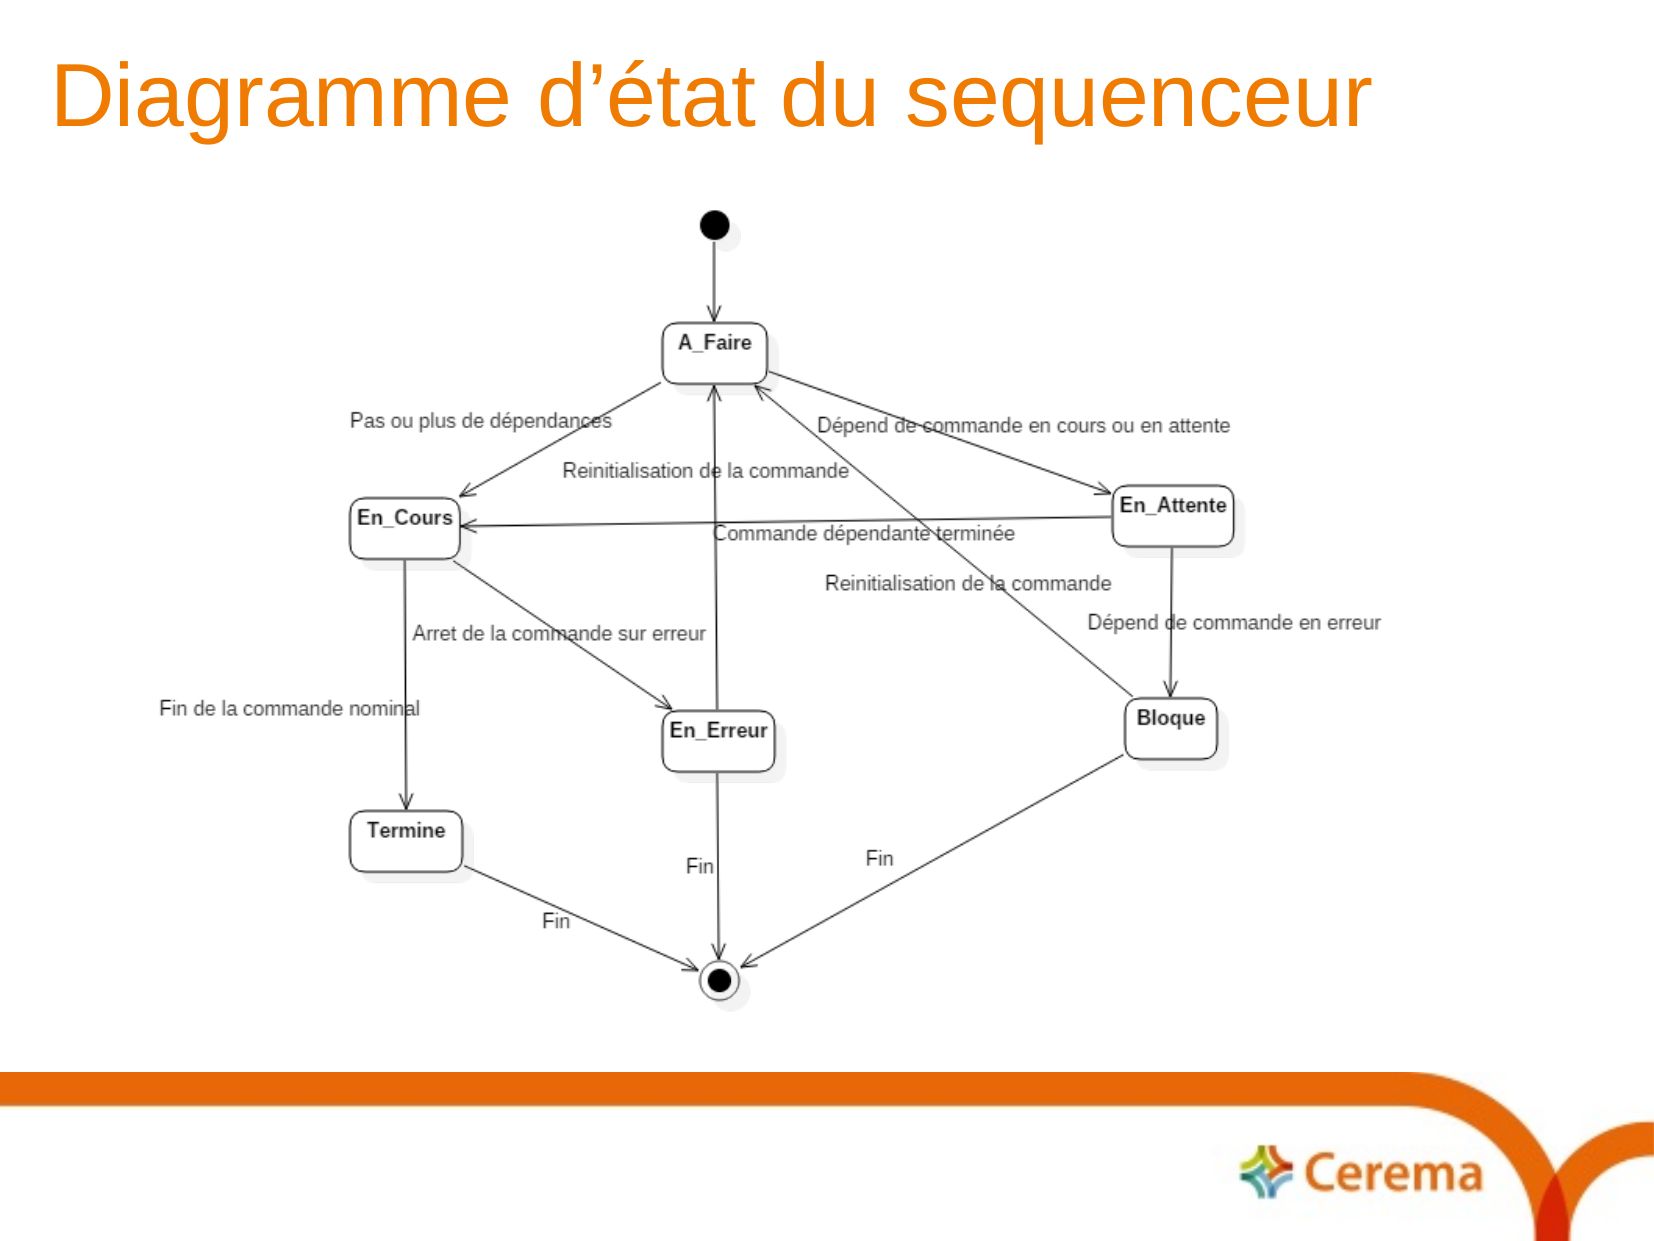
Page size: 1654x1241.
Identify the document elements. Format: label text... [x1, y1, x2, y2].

picture [0, 1072, 1654, 1241]
text_box Diagramme d’état du sequenceur [35, 49, 1607, 152]
picture [144, 195, 1441, 1063]
